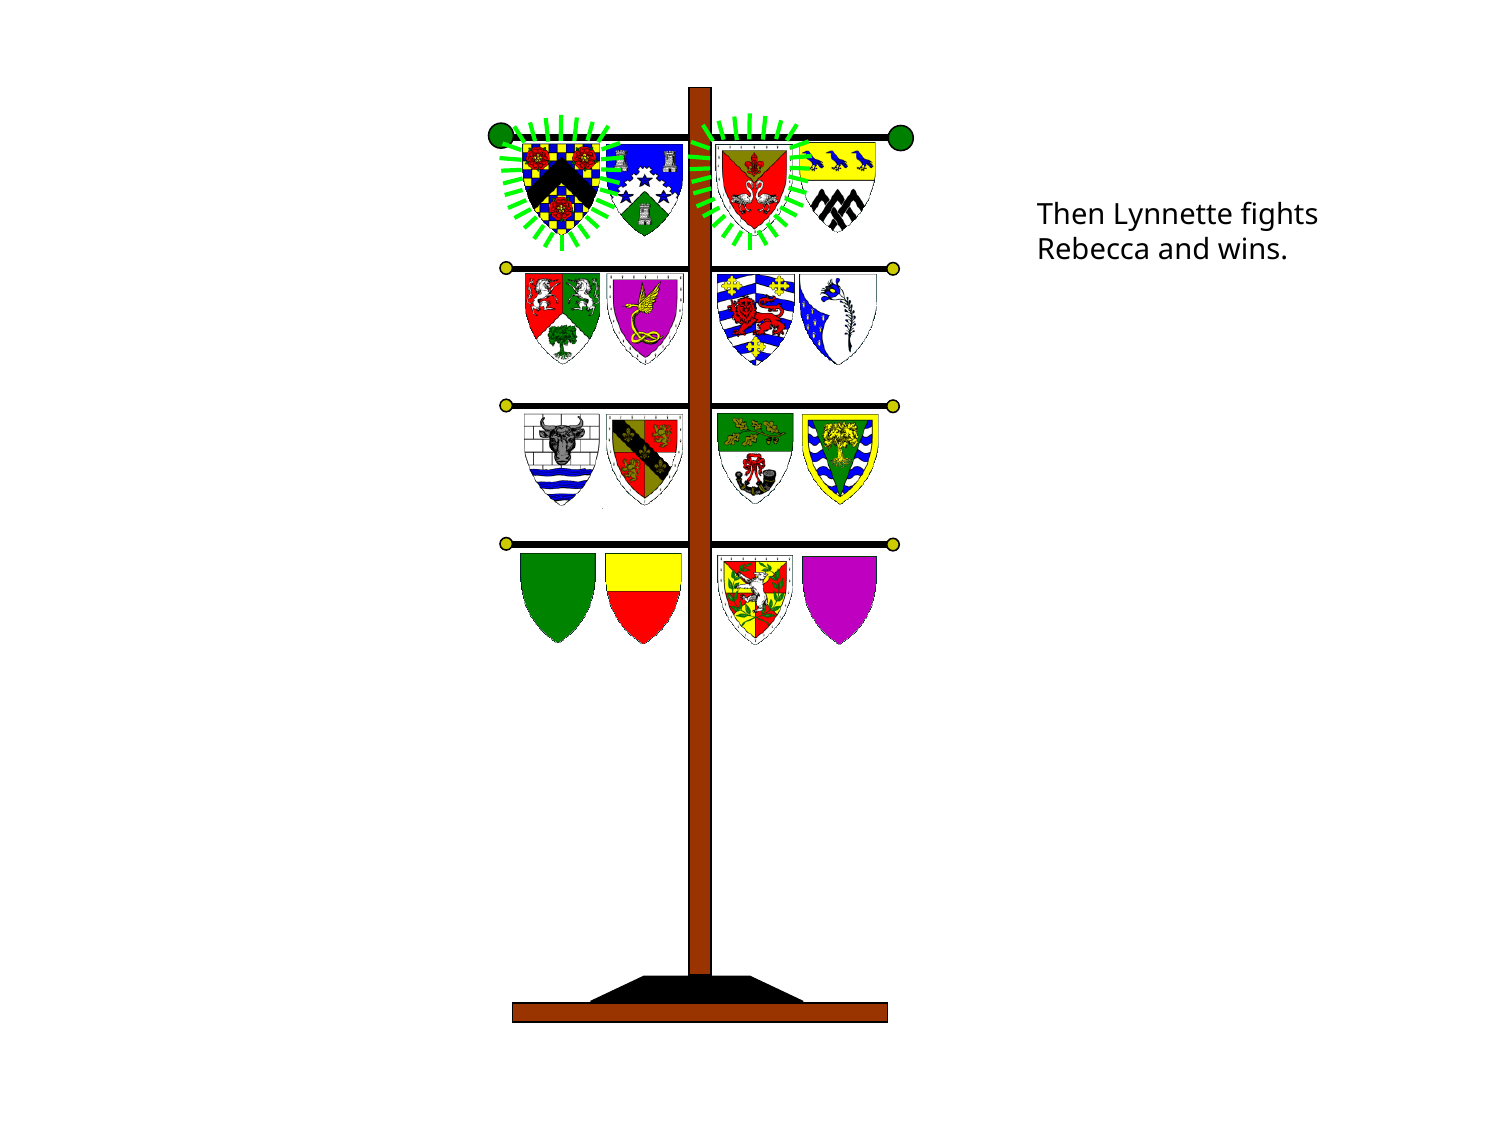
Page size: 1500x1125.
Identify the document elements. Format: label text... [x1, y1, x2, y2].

text_box [886, 262, 900, 276]
text_box [499, 399, 513, 412]
text_box [886, 538, 900, 551]
text_box [488, 123, 514, 149]
text_box [499, 261, 513, 275]
picture [521, 272, 688, 370]
picture [519, 409, 687, 511]
text_box [590, 159, 804, 1002]
text_box [887, 125, 914, 151]
text_box [512, 1003, 888, 1022]
picture [712, 141, 882, 241]
text_box Then Lynnette fights Rebecca and wins. [1022, 187, 1334, 273]
picture [516, 141, 688, 239]
picture [713, 272, 880, 372]
picture [513, 548, 688, 650]
text_box [688, 87, 711, 156]
text_box [499, 537, 513, 551]
text_box [886, 399, 900, 413]
picture [711, 549, 883, 651]
picture [711, 409, 884, 510]
